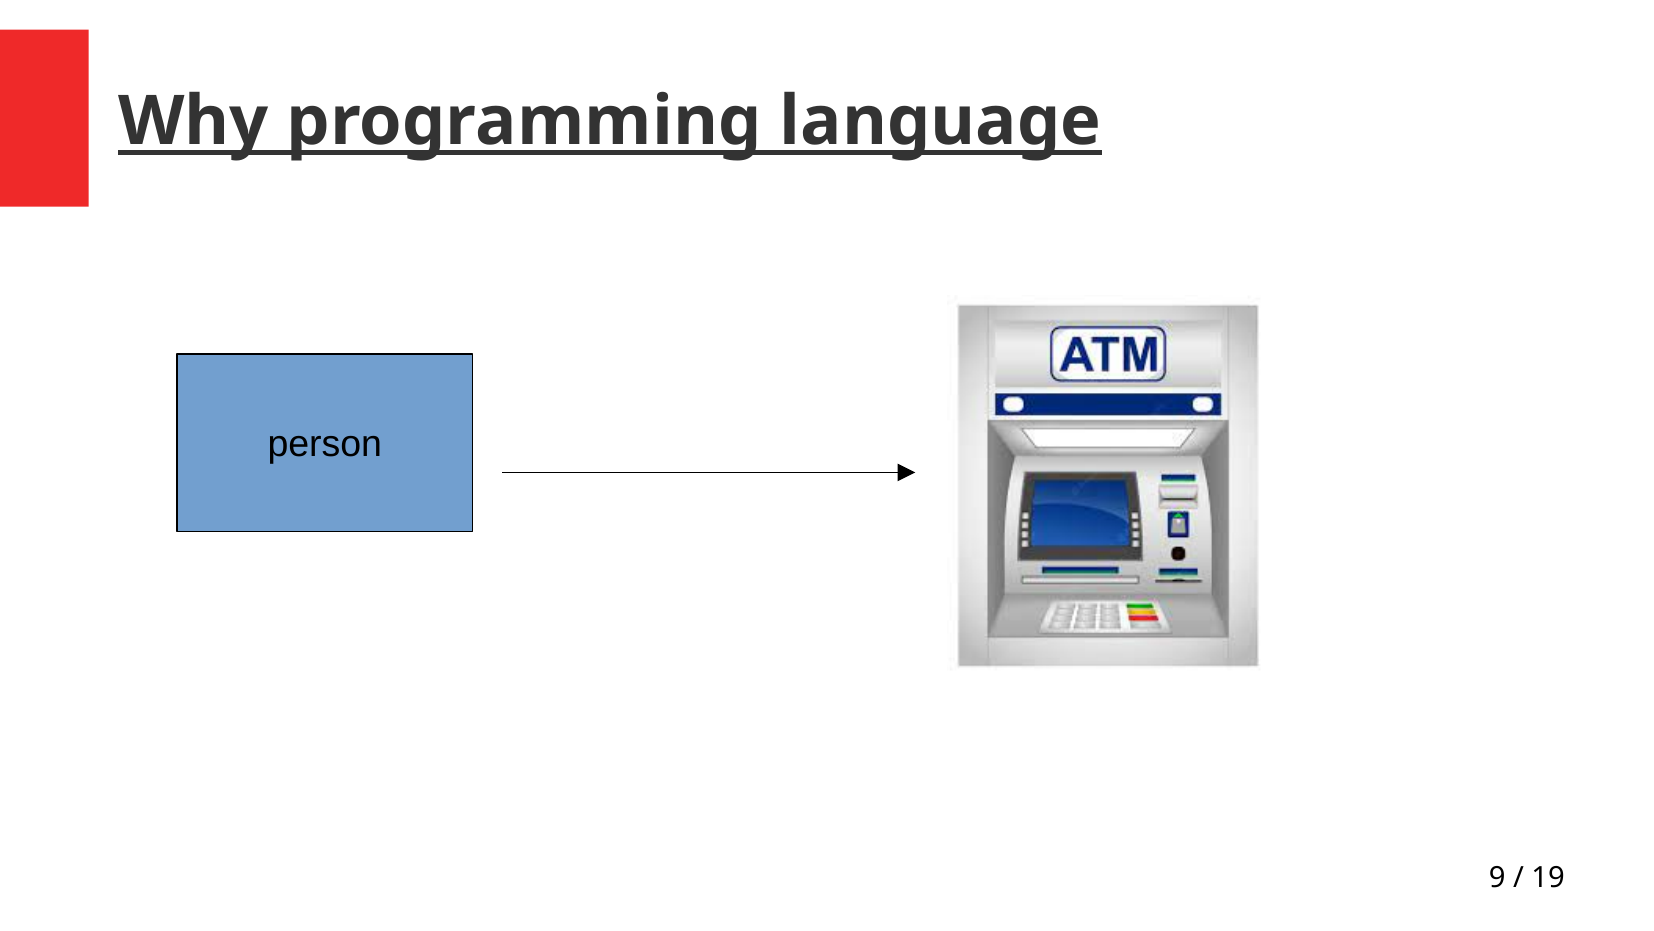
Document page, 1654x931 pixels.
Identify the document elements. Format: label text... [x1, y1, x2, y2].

title Why programming language [118, 29, 1595, 207]
picture [947, 295, 1270, 677]
text_box person [177, 354, 473, 532]
